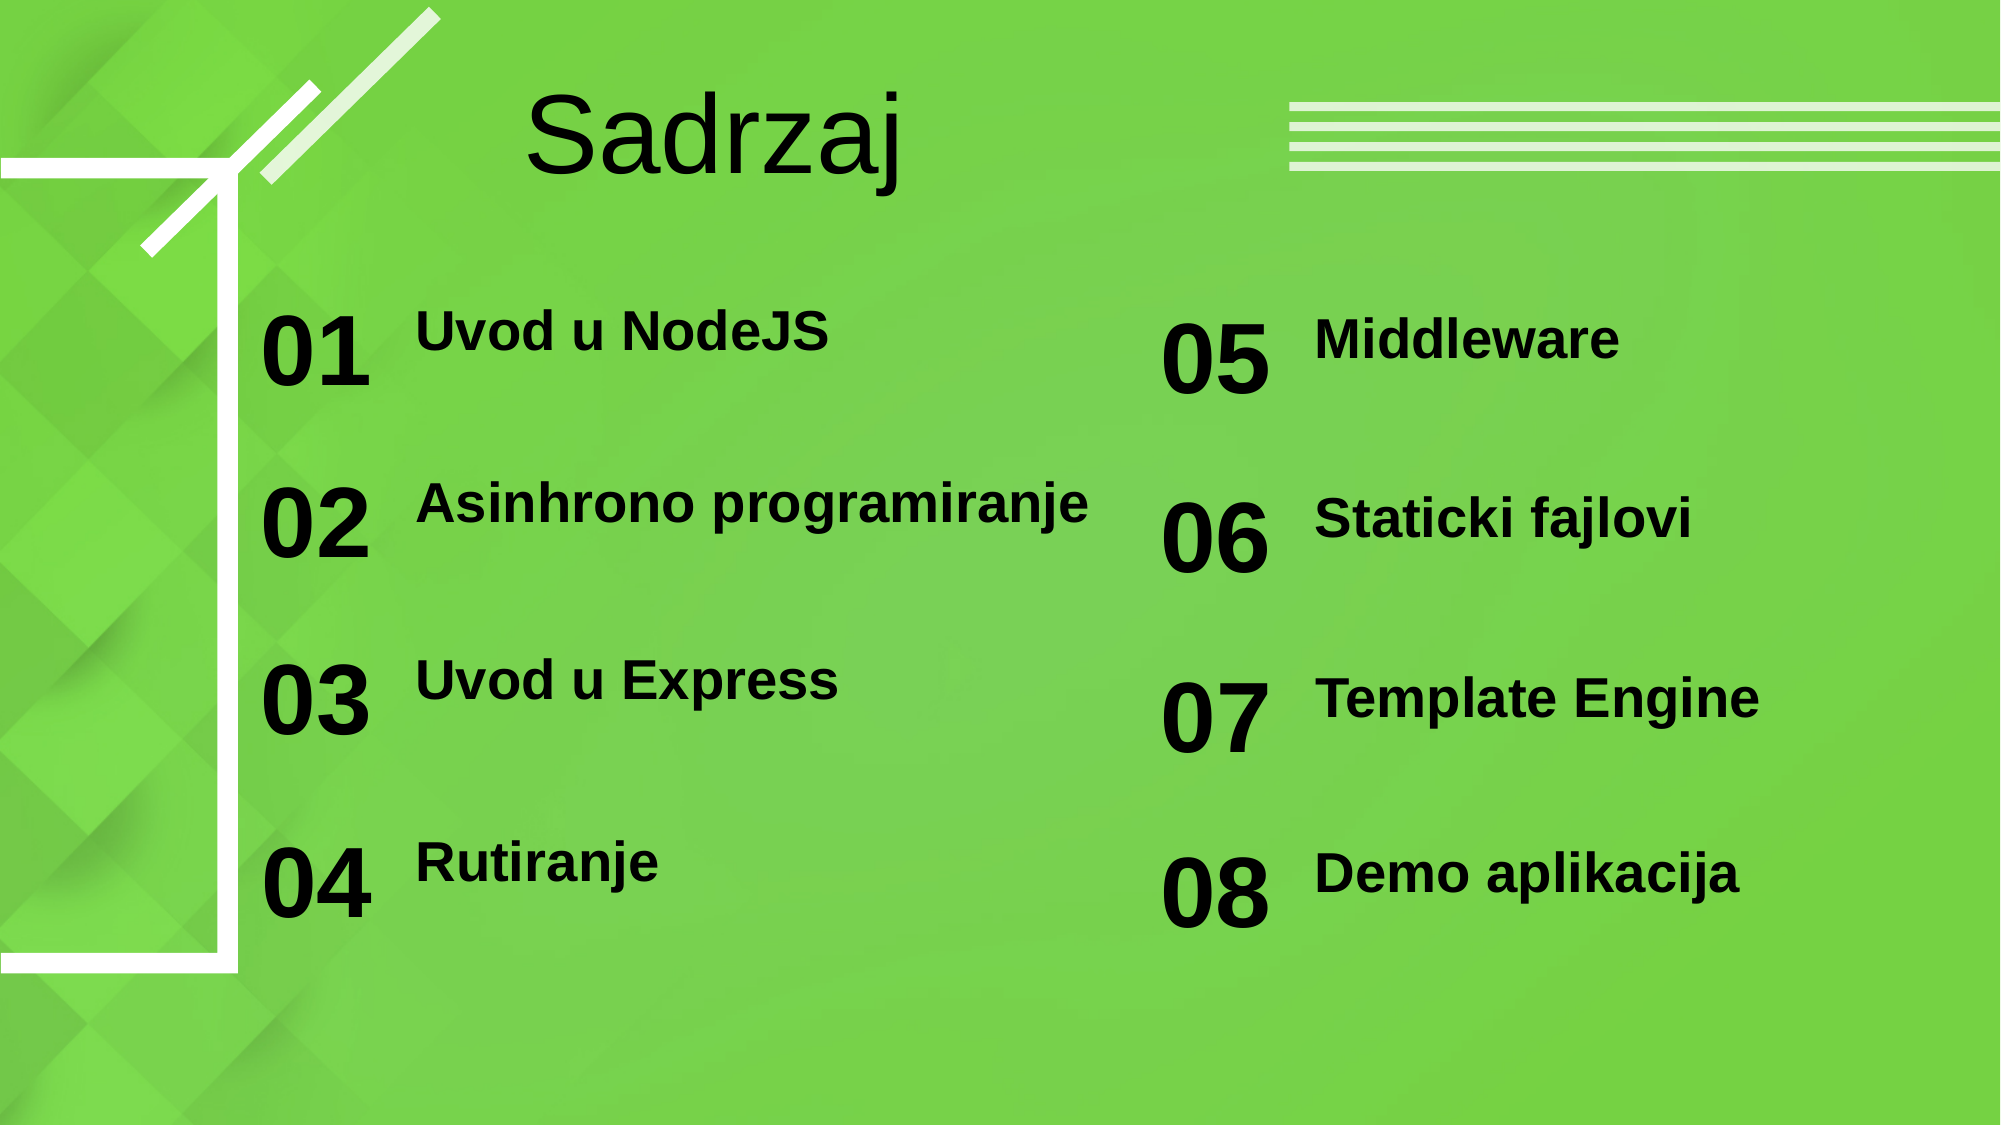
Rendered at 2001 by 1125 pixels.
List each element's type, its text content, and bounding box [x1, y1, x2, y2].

text_box 03 [238, 627, 395, 763]
text_box [259, 6, 441, 185]
text_box Rutiranje [397, 818, 1138, 901]
text_box [0, 79, 322, 974]
text_box 02 [238, 450, 395, 585]
text_box Uvod u NodeJS [397, 286, 1136, 369]
text_box Template Engine [1297, 653, 2000, 736]
text_box [1289, 122, 2000, 132]
text_box Uvod u Express [397, 635, 1137, 718]
text_box [1289, 161, 2000, 171]
text_box Sadrzaj [508, 53, 1524, 204]
text_box 05 [1136, 286, 1295, 422]
text_box Middleware [1297, 294, 2000, 378]
text_box Demo aplikacija [1297, 828, 2000, 911]
text_box 06 [1136, 464, 1295, 600]
picture [0, 179, 217, 952]
picture [0, 0, 2001, 1125]
text_box 04 [238, 810, 395, 945]
text_box Asinhrono programiranje [397, 458, 1137, 541]
text_box 07 [1137, 645, 1295, 780]
text_box 08 [1137, 820, 1295, 956]
text_box Staticki fajlovi [1297, 473, 2000, 556]
text_box [1289, 102, 2000, 112]
text_box 01 [238, 278, 395, 414]
text_box [1289, 142, 2000, 152]
